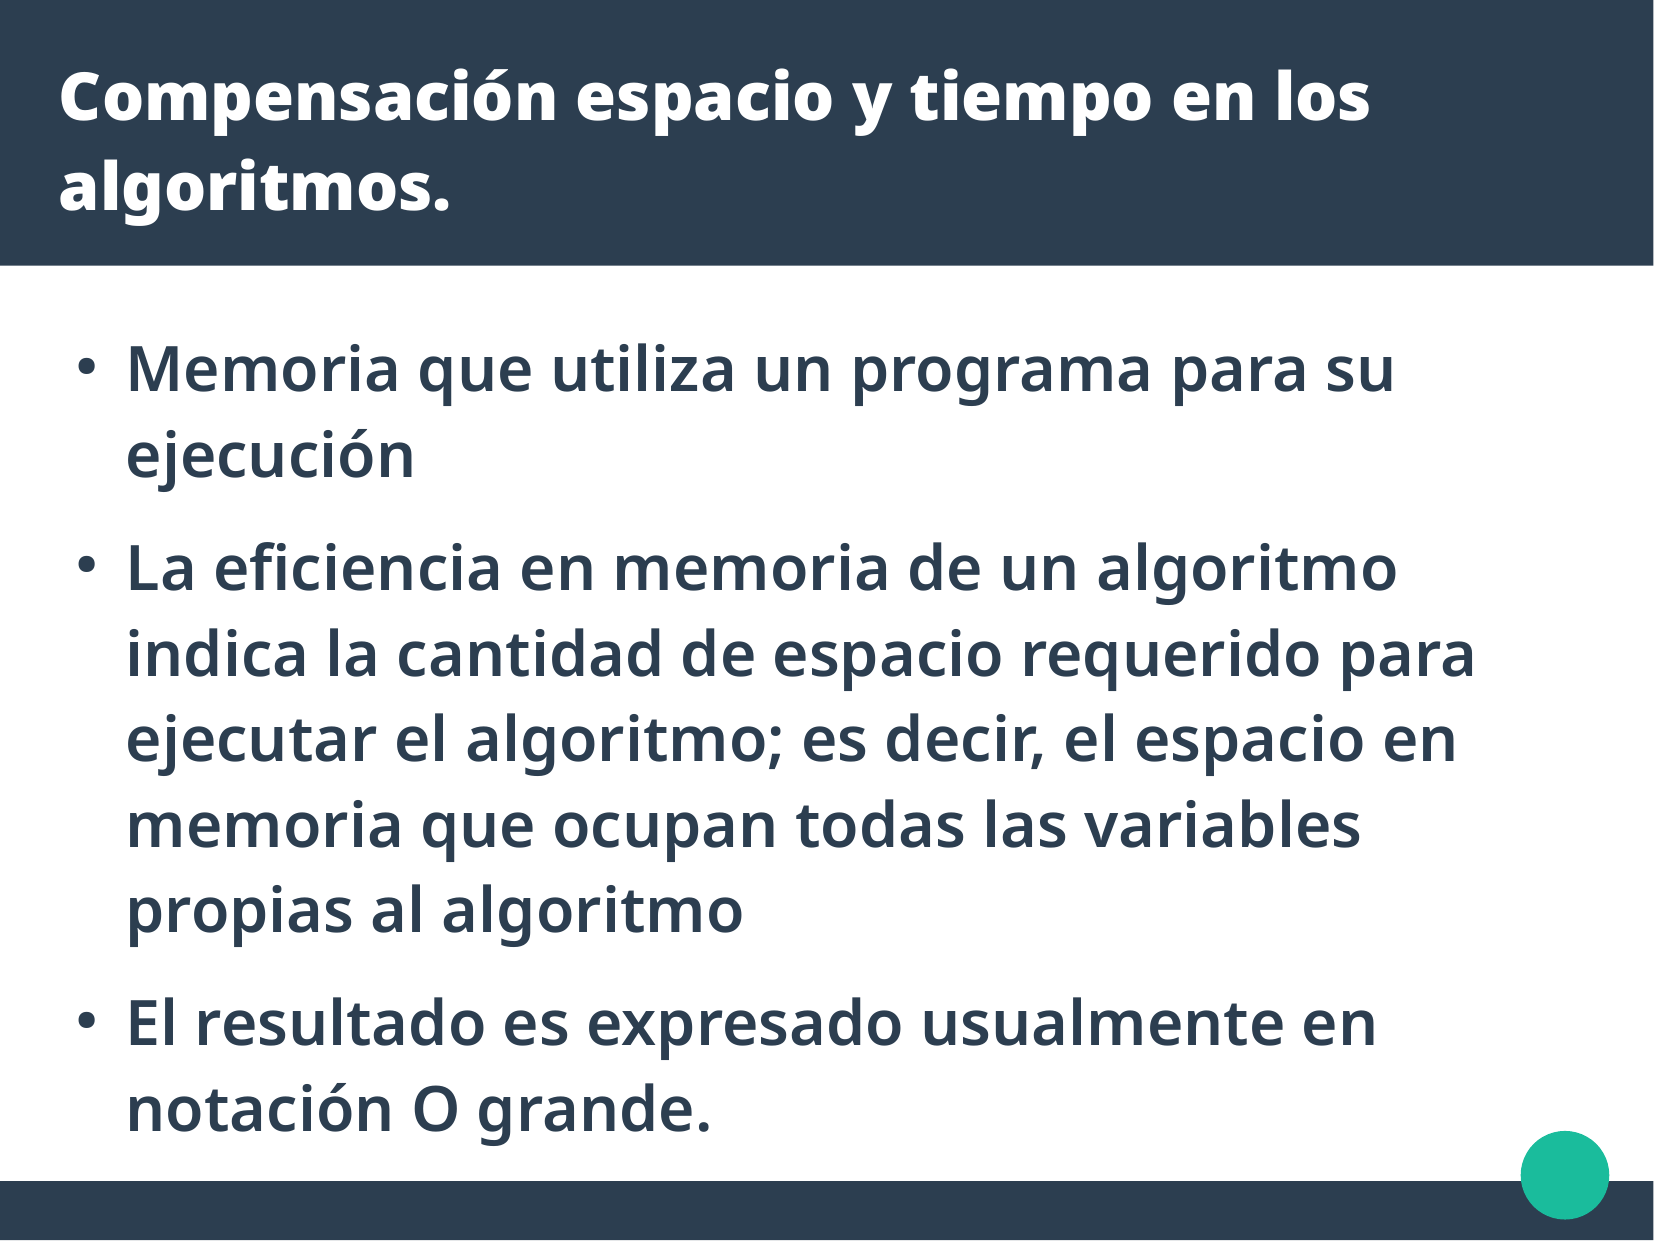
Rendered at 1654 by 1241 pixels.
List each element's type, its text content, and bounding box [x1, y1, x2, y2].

title Compensación espacio y tiempo en los algoritmos. [59, 49, 1595, 207]
list Memoria que utiliza un programa para su ejecución La eficiencia en memoria de un algoritmo indica la cantidad de espacio requerido para ejecutar el algoritmo; es decir, el espacio en memoria que ocupan todas las variables propias al algoritmo El resultado es expresado usualmente en notación O grande. [59, 324, 1595, 1152]
